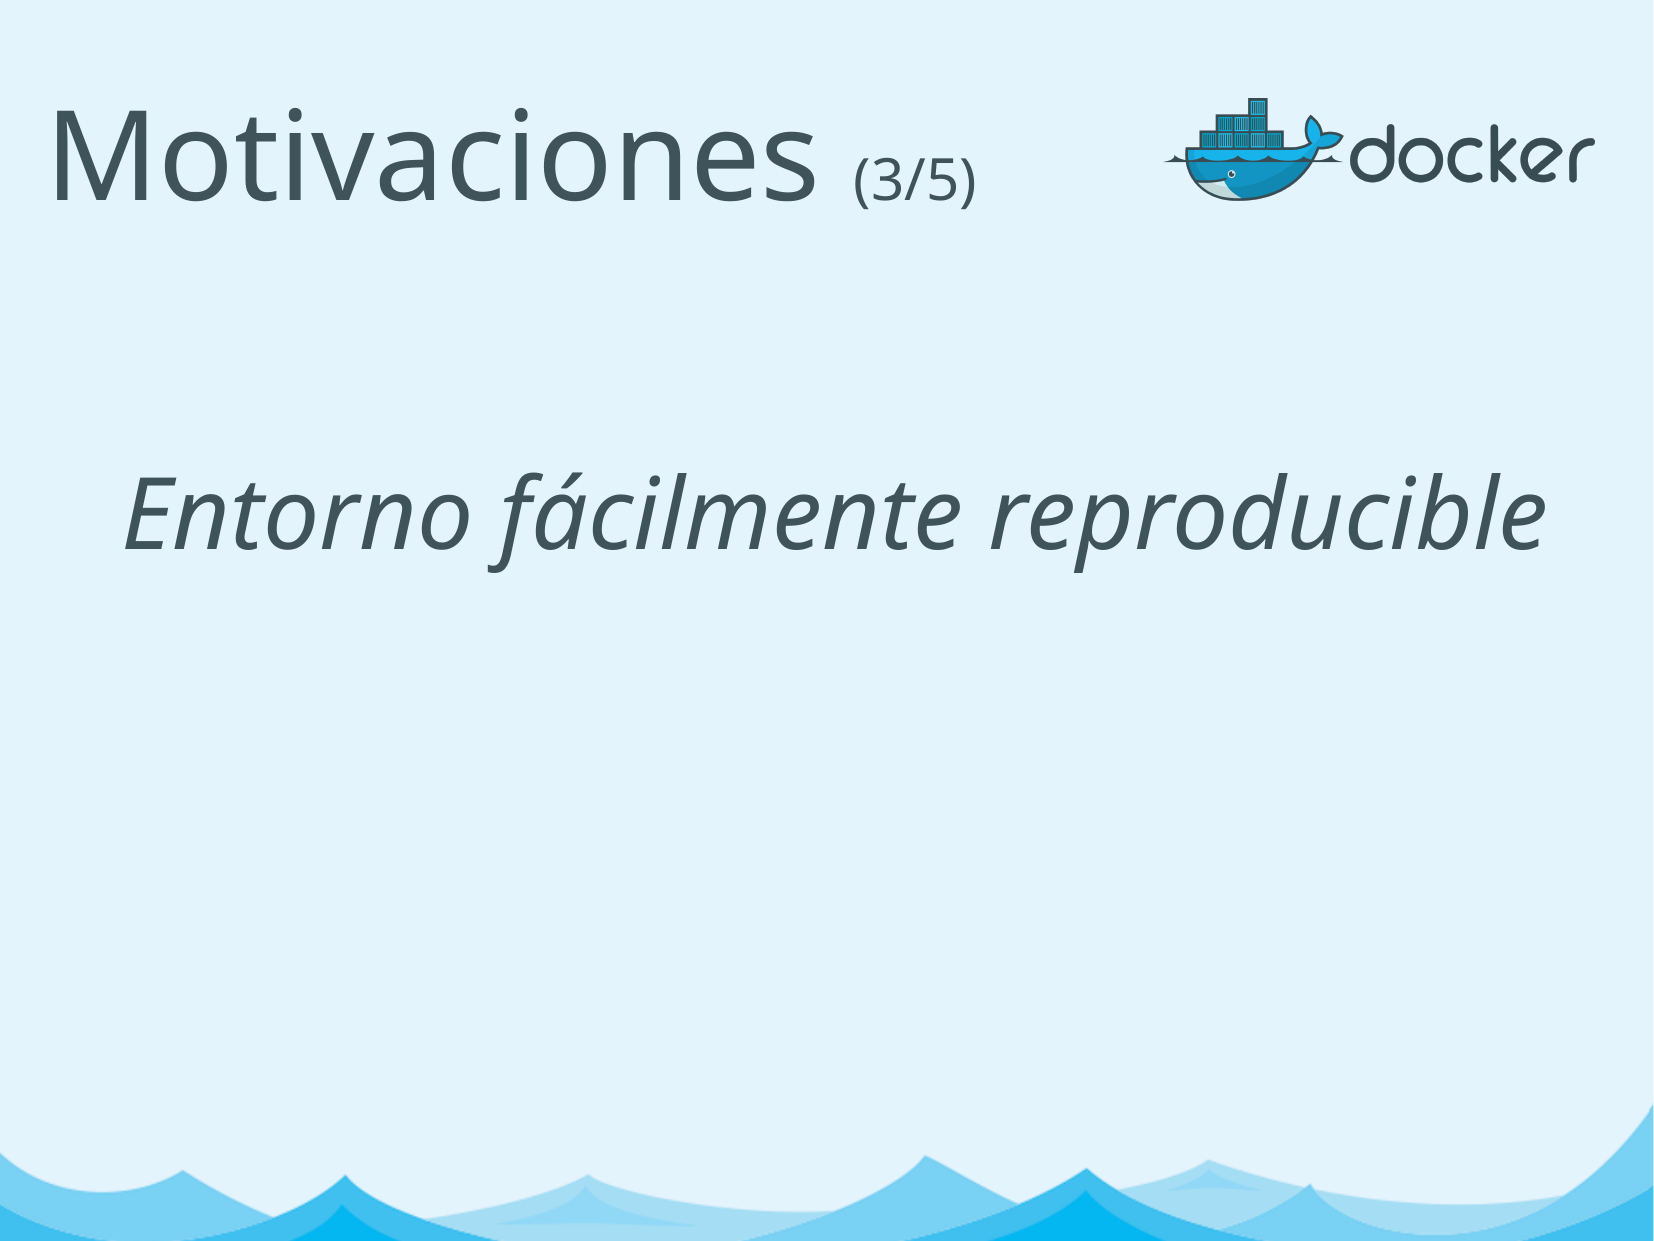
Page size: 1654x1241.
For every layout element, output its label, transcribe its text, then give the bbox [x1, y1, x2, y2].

text_box Entorno fácilmente reproducible [106, 435, 1583, 805]
text_box Motivaciones (3/5) [30, 59, 931, 252]
picture [1163, 98, 1595, 201]
picture [0, 1101, 1654, 1241]
